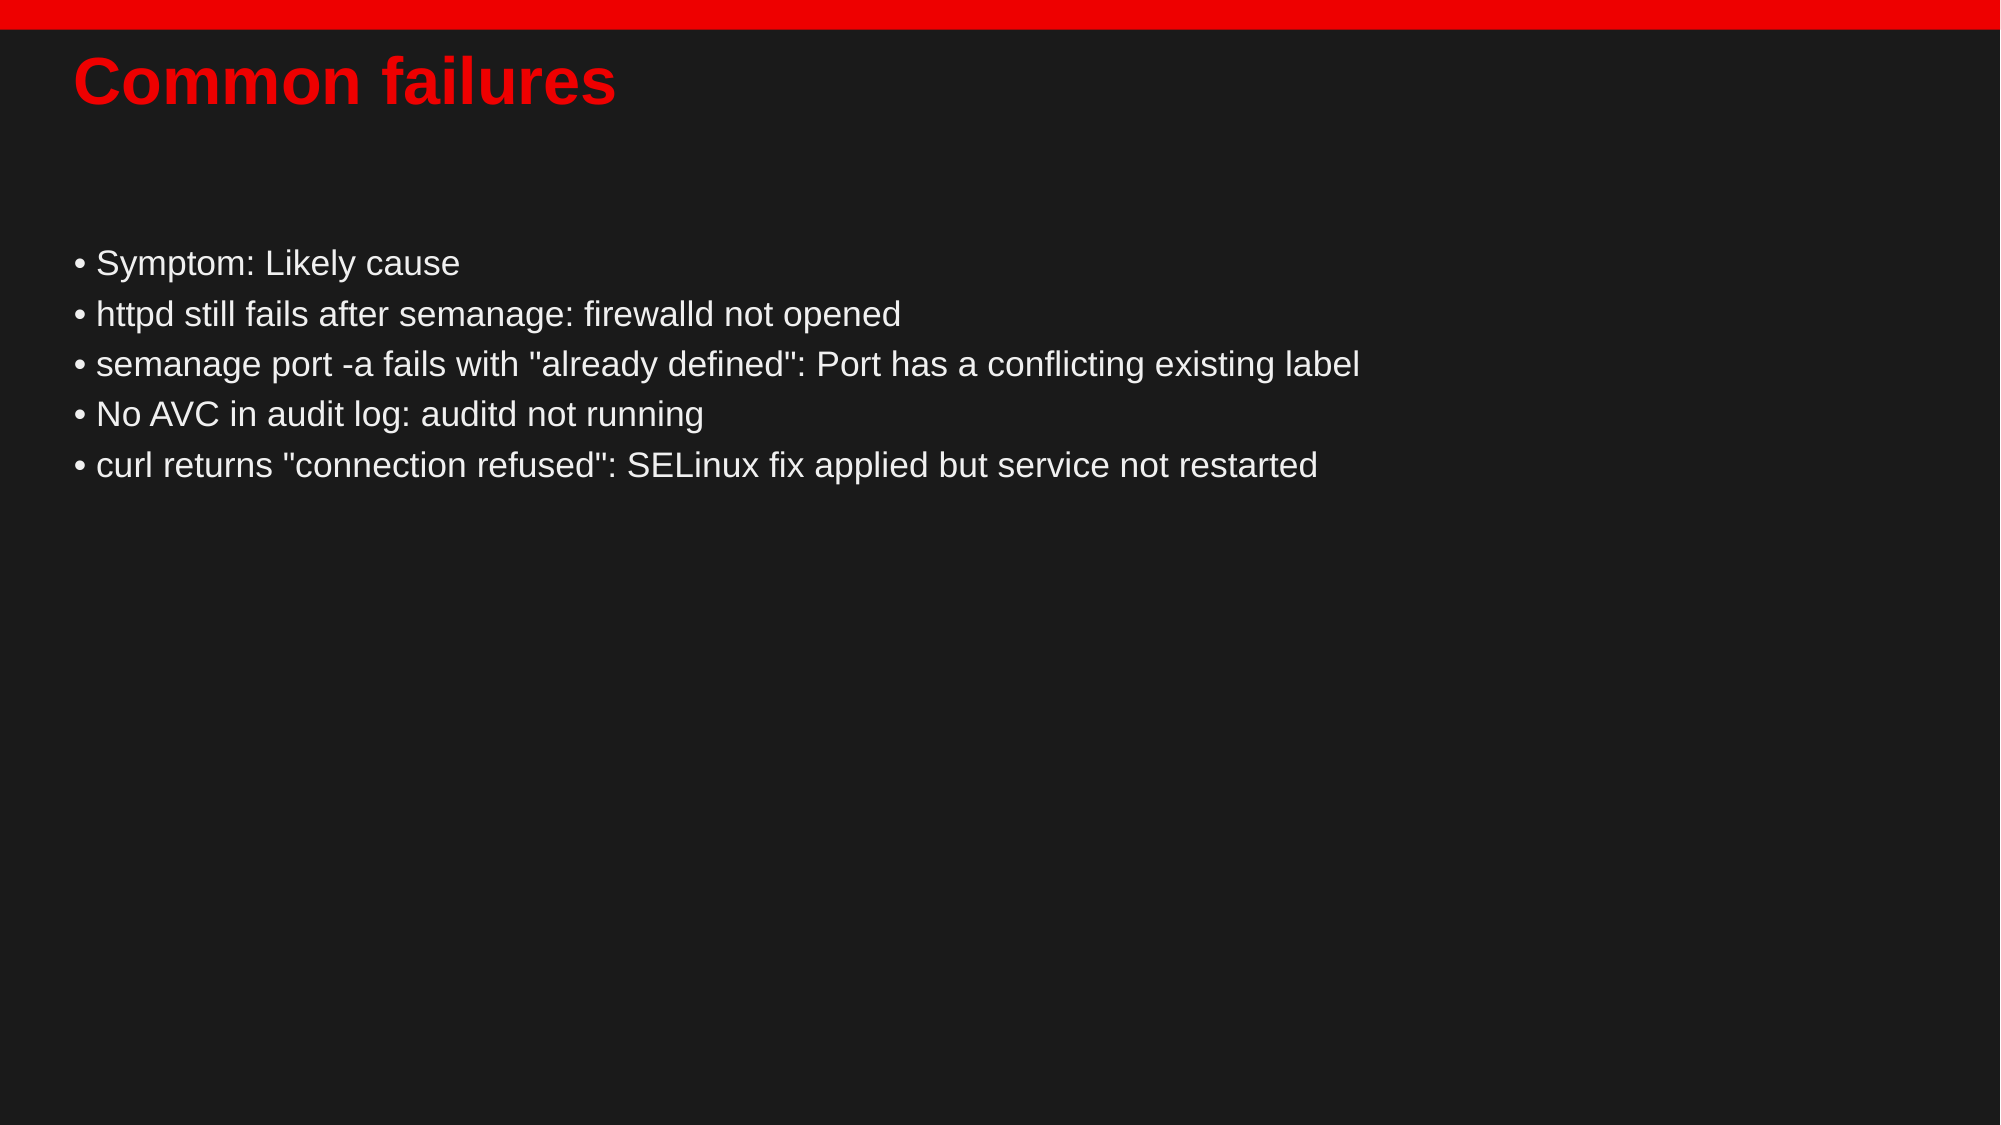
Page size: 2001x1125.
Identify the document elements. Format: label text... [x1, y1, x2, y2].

text_box Common failures [59, 36, 1942, 208]
text_box [0, 0, 2001, 30]
text_box • Symptom: Likely cause • httpd still fails after semanage: firewalld not opened • semanage port -a fails with "already defined": Port has a conflicting existing label • No AVC in audit log: auditd not running • curl returns "connection refused": SELinux fix applied but service not restarted [59, 236, 1942, 1037]
